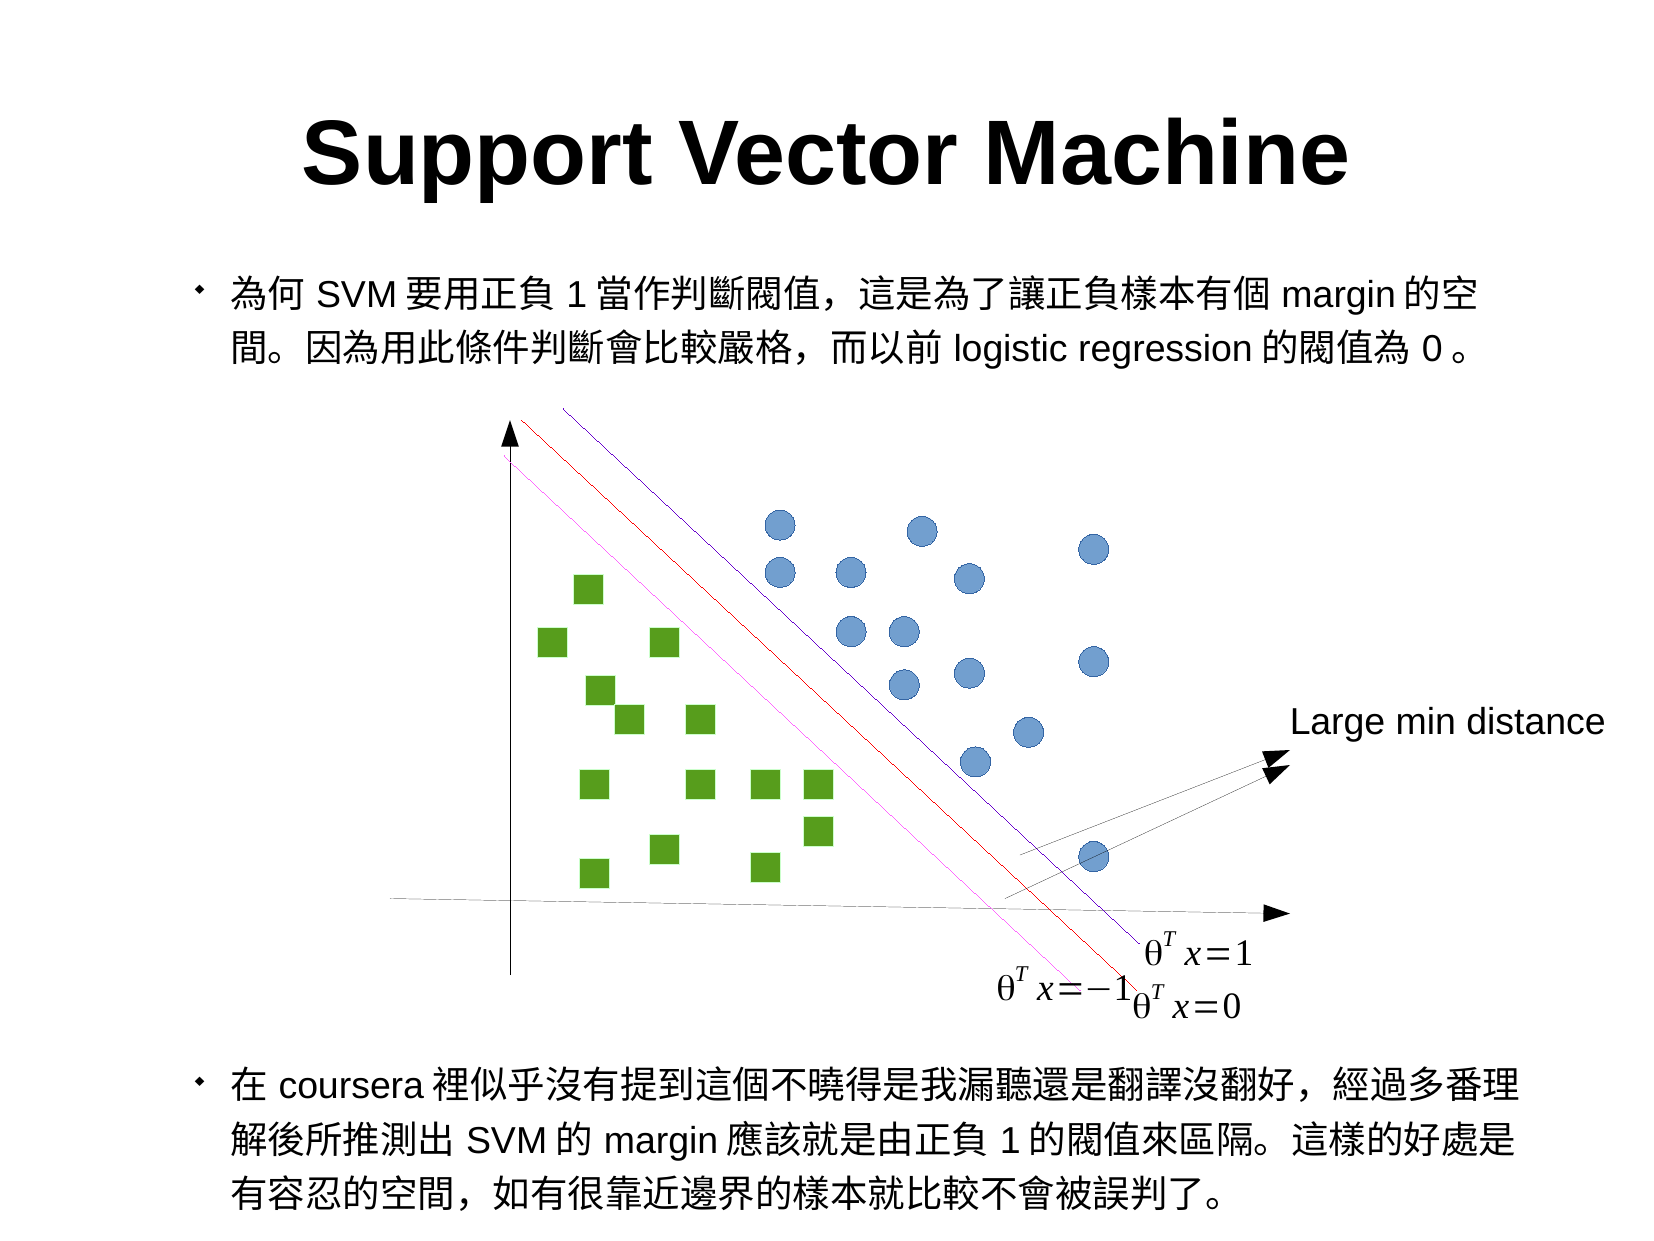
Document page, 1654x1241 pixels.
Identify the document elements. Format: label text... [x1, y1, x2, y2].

chart [990, 926, 1259, 1027]
text_box [750, 769, 781, 800]
text_box [585, 675, 645, 735]
text_box [803, 816, 834, 847]
text_box [537, 627, 568, 658]
text_box [954, 658, 985, 689]
text_box [889, 669, 920, 700]
text_box [1078, 841, 1108, 863]
text_box [889, 616, 920, 647]
text_box [907, 516, 938, 547]
text_box [1080, 851, 1109, 872]
text_box [685, 704, 716, 735]
text_box 為何SVM要用正負1當作判斷閥值，這是為了讓正負樣本有個margin的空間。因為用此條件判斷會比較嚴格，而以前logistic regression的閥值為0。 [180, 256, 1538, 370]
text_box [960, 746, 991, 777]
text_box [573, 574, 604, 605]
text_box [836, 616, 867, 647]
text_box [803, 769, 834, 800]
text_box [765, 510, 796, 541]
text_box [750, 852, 781, 883]
text_box [649, 627, 680, 658]
text_box [685, 769, 716, 800]
text_box [579, 858, 610, 889]
text_box [954, 563, 985, 594]
text_box 在coursera裡似乎沒有提到這個不曉得是我漏聽還是翻譯沒翻好，經過多番理解後所推測出SVM的margin應該就是由正負1的閥值來區隔。這樣的好處是有容忍的空間，如有很靠近邊界的樣本就比較不會被誤判了。 [180, 1047, 1538, 1211]
text_box [579, 769, 610, 800]
text_box [835, 557, 867, 588]
text_box Large min distance [1275, 693, 1621, 751]
text_box [1078, 534, 1109, 565]
text_box [1078, 646, 1109, 677]
text_box [649, 834, 680, 865]
text_box [1013, 717, 1044, 748]
text_box [765, 557, 796, 588]
title Support Vector Machine [82, 49, 1571, 257]
